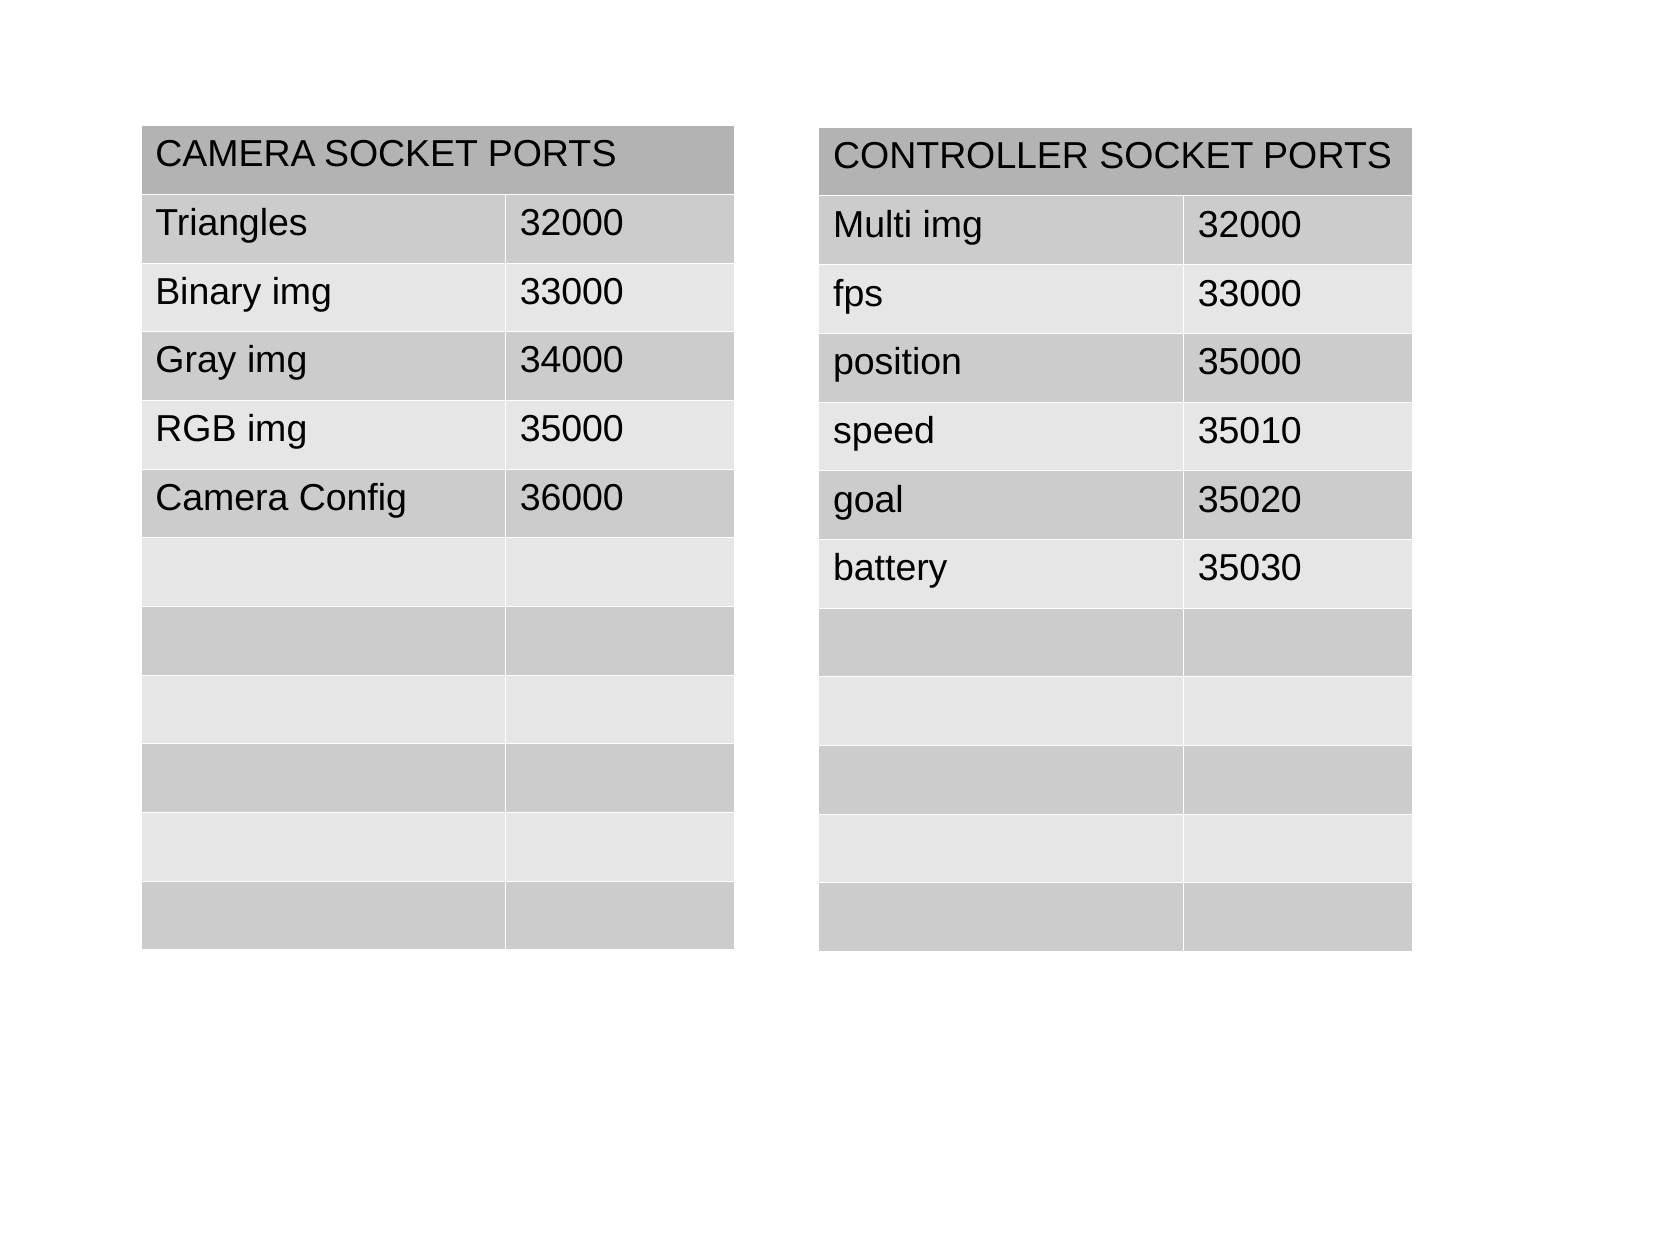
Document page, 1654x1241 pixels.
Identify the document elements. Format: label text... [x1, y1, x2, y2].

table_cell [819, 609, 1183, 676]
table_cell 35020 [1184, 471, 1412, 539]
table_cell 33000 [506, 264, 734, 331]
table_cell Camera Config [142, 470, 505, 537]
table_cell fps [819, 265, 1183, 333]
table_cell RGB img [142, 401, 505, 469]
table_cell 32000 [506, 195, 734, 263]
table_cell [142, 882, 505, 949]
table_cell [142, 607, 505, 675]
table_cell 35000 [506, 401, 734, 469]
table_cell 35010 [1184, 403, 1412, 470]
table_cell [142, 538, 505, 606]
table_cell battery [819, 540, 1183, 608]
table_cell speed [819, 403, 1183, 470]
table_cell [506, 882, 734, 949]
table_cell 33000 [1184, 265, 1412, 333]
table_cell 32000 [1184, 196, 1412, 264]
table_cell 35000 [1184, 334, 1412, 402]
table_cell [142, 676, 505, 743]
table_cell [1184, 677, 1412, 745]
table_cell [1184, 746, 1412, 814]
table_cell position [819, 334, 1183, 402]
table_cell Triangles [142, 195, 505, 263]
table_cell Gray img [142, 332, 505, 400]
table_cell [142, 813, 505, 881]
table_cell [819, 746, 1183, 814]
table_cell Multi img [819, 196, 1183, 264]
table_cell [142, 744, 505, 812]
table_cell 35030 [1184, 540, 1412, 608]
table_cell [819, 815, 1183, 882]
table_cell [819, 677, 1183, 745]
table_cell [506, 538, 734, 606]
table_cell [1184, 609, 1412, 676]
table_cell [1184, 883, 1412, 951]
table_cell [1184, 815, 1412, 882]
table_header CAMERA SOCKET PORTS [142, 126, 734, 194]
table_cell [506, 813, 734, 881]
table_cell 36000 [506, 470, 734, 537]
table_cell Binary img [142, 264, 505, 331]
table_header CONTROLLER SOCKET PORTS [819, 128, 1412, 195]
table_cell [506, 744, 734, 812]
table_cell 34000 [506, 332, 734, 400]
table_cell [819, 883, 1183, 951]
table_cell [506, 676, 734, 743]
table_cell goal [819, 471, 1183, 539]
table_cell [506, 607, 734, 675]
